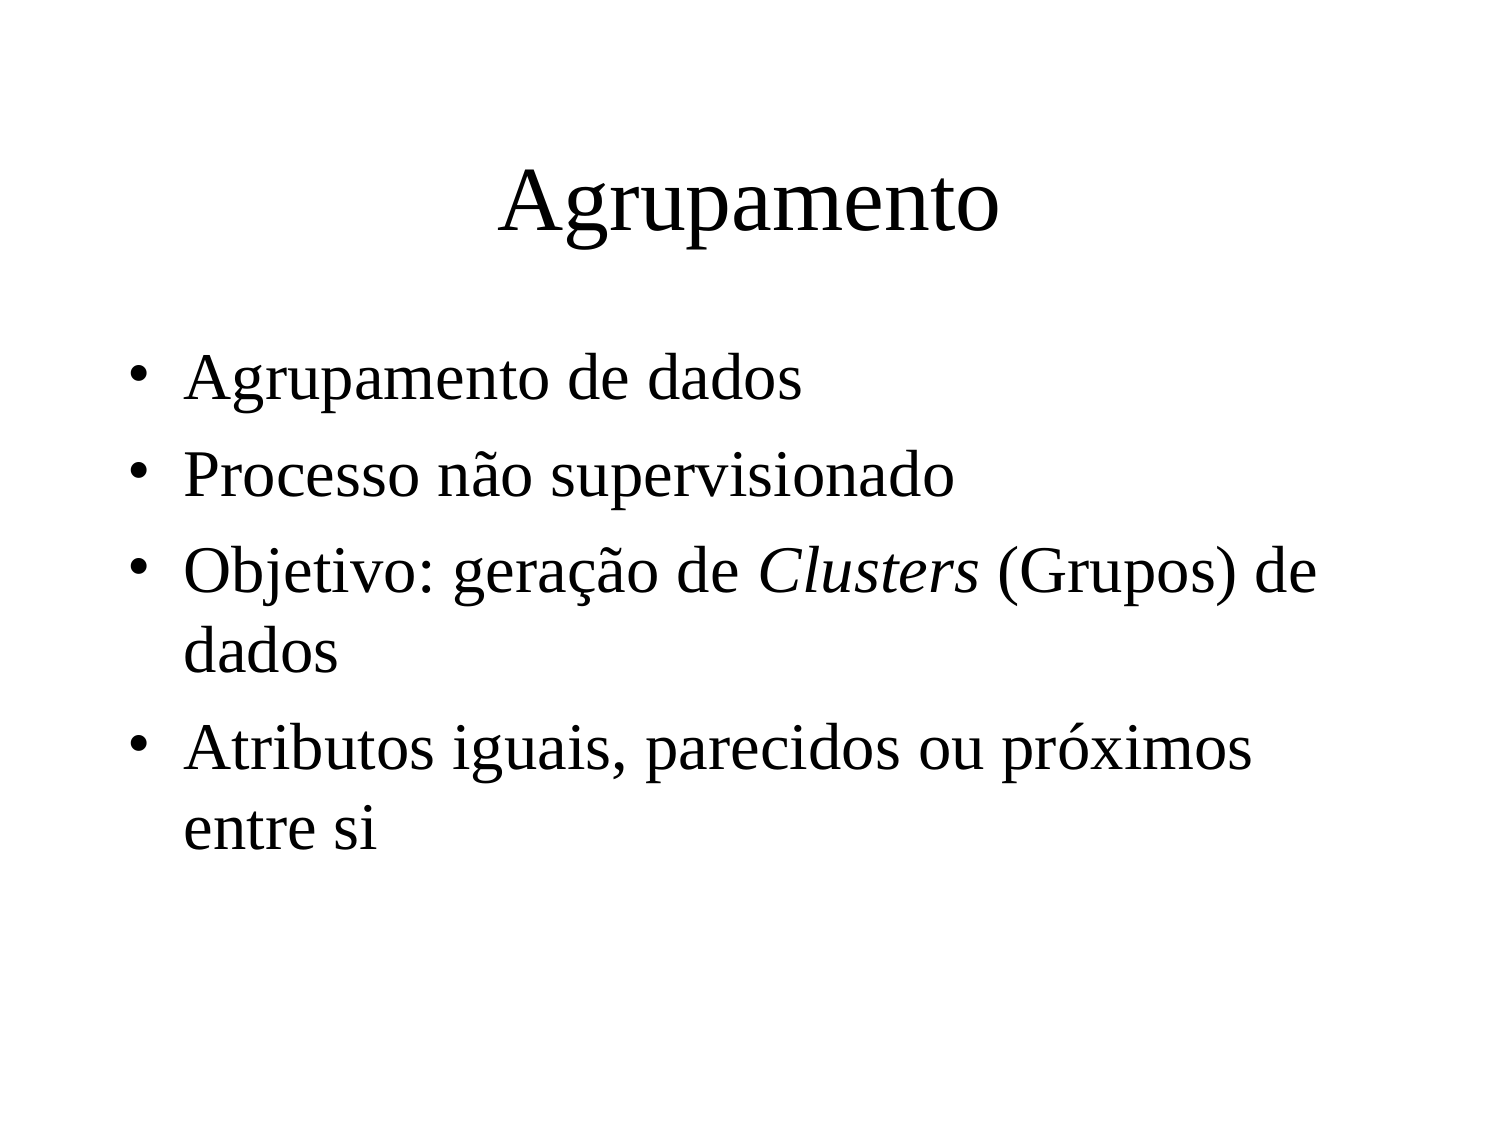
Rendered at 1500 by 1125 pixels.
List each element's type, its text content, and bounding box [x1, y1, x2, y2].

list Agrupamento de dados Processo não supervisionado Objetivo: geração de Clusters (Grupos) de dados Atributos iguais, parecidos ou próximos entre si [112, 324, 1388, 1001]
title Agrupamento [112, 99, 1388, 288]
